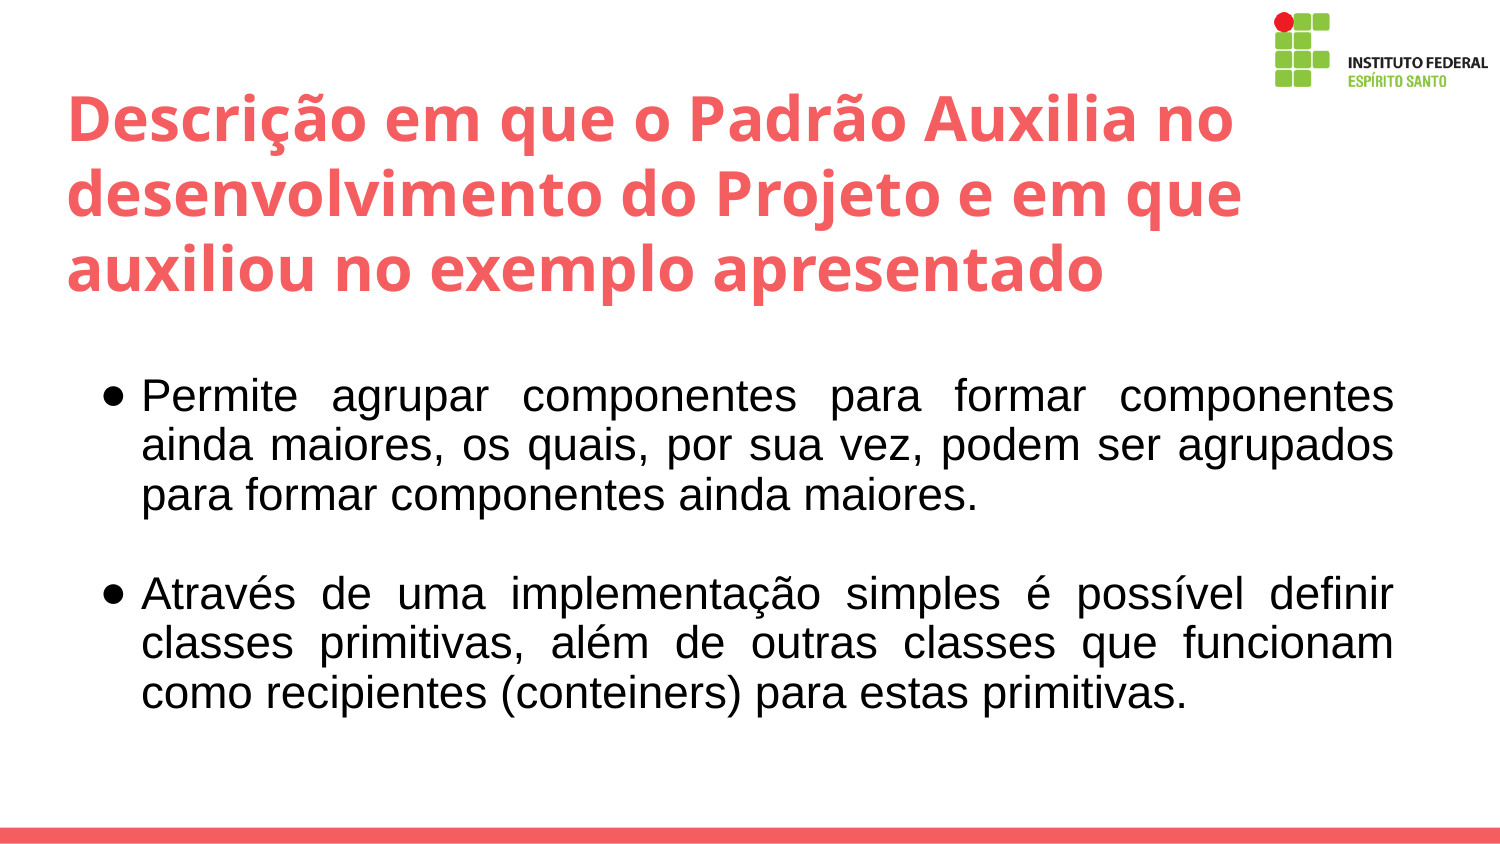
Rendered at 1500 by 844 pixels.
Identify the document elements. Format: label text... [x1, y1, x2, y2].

list Permite agrupar componentes para formar componentes ainda maiores, os quais, por sua vez, podem ser agrupados para formar componentes ainda maiores. Através de uma implementação simples é possível definir classes primitivas, além de outras classes que funcionam como recipientes (conteiners) para estas primitivas. [51, 356, 1411, 773]
title Descrição em que o Padrão Auxilia no desenvolvimento do Projeto e em que auxiliou no exemplo apresentado [51, 64, 1261, 192]
picture [1274, 12, 1488, 87]
